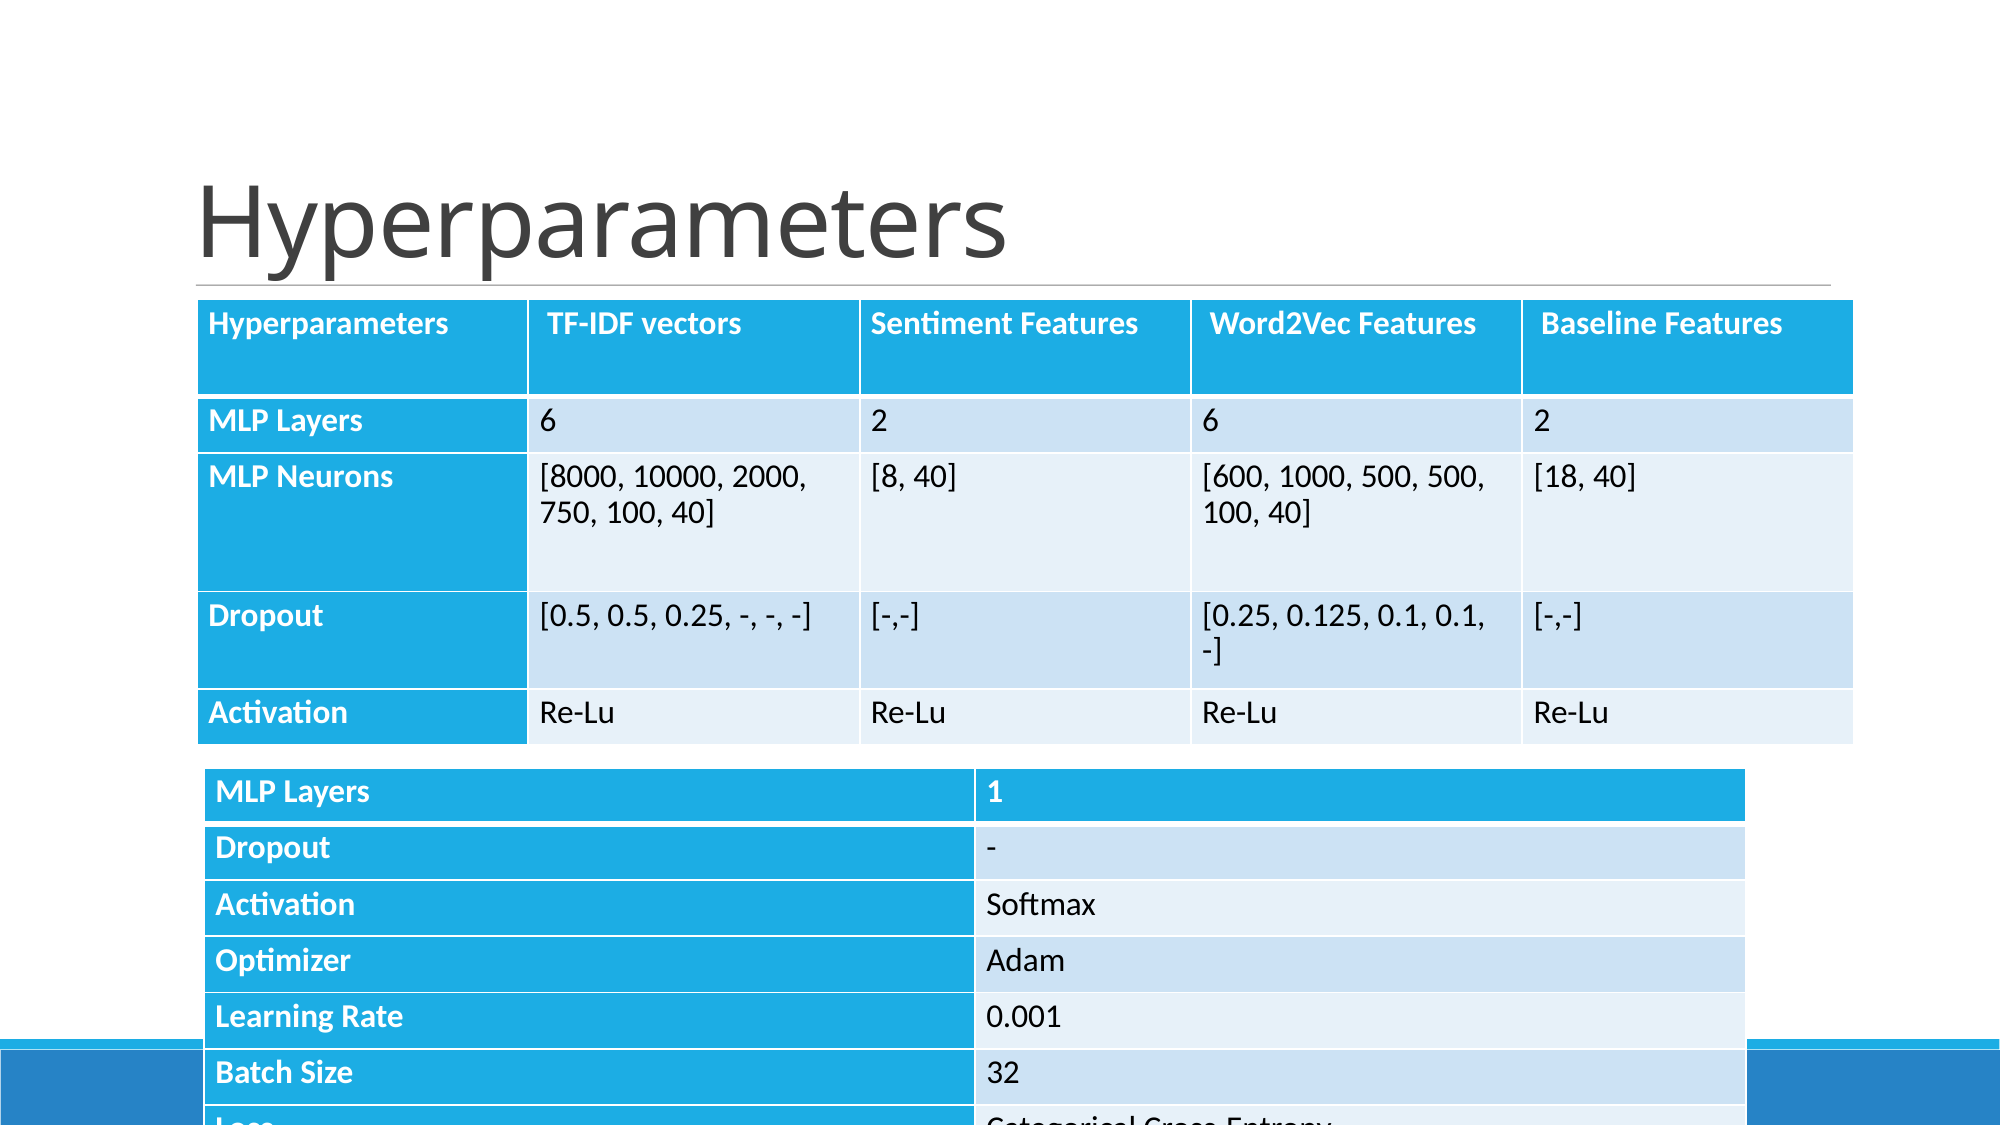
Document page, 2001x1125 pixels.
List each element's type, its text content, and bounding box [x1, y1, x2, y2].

table_cell Softmax [976, 881, 1745, 935]
table_header MLP Layers [205, 769, 974, 821]
table_cell [18, 40] [1523, 454, 1853, 591]
table_header Sentiment Features [861, 300, 1190, 394]
table_cell Categorical Cross-Entropy [976, 1106, 1745, 1125]
table_cell [0.5, 0.5, 0.25, -, -, -] [529, 592, 859, 688]
table_header Baseline Features [1523, 300, 1853, 394]
table_cell [8000, 10000, 2000, 750, 100, 40] [529, 454, 859, 591]
table_cell [8, 40] [861, 454, 1190, 591]
table_cell MLP Layers [198, 399, 527, 452]
table_cell 2 [861, 399, 1190, 452]
table_cell 6 [1192, 399, 1521, 452]
table_cell Re-Lu [1523, 690, 1853, 744]
table_cell 0.001 [976, 993, 1745, 1048]
table_cell Loss [205, 1106, 974, 1125]
table_header 1 [976, 769, 1745, 821]
table_header Hyperparameters [198, 300, 527, 394]
table_cell [0.25, 0.125, 0.1, 0.1, -] [1192, 592, 1521, 688]
table_cell 32 [976, 1050, 1745, 1104]
text_box Hyperparameters [180, 47, 1830, 285]
table_cell [600, 1000, 500, 500, 100, 40] [1192, 454, 1521, 591]
table_cell Re-Lu [861, 690, 1190, 744]
table_cell Re-Lu [1192, 690, 1521, 744]
table_cell MLP Neurons [198, 454, 527, 591]
table_cell Adam [976, 937, 1745, 992]
table_cell Dropout [205, 827, 974, 879]
table_header Word2Vec Features [1192, 300, 1521, 394]
table_cell Dropout [198, 592, 527, 688]
table_cell [-,-] [861, 592, 1190, 688]
table_cell Re-Lu [529, 690, 859, 744]
table_cell - [976, 827, 1745, 879]
table_cell Activation [198, 690, 527, 744]
table_cell [-,-] [1523, 592, 1853, 688]
table_cell Batch Size [205, 1050, 974, 1104]
table_cell 2 [1523, 399, 1853, 452]
table_cell 6 [529, 399, 859, 452]
table_cell Learning Rate [205, 993, 974, 1048]
table_header TF-IDF vectors [529, 300, 859, 394]
table_cell Optimizer [205, 937, 974, 992]
table_cell Activation [205, 881, 974, 935]
